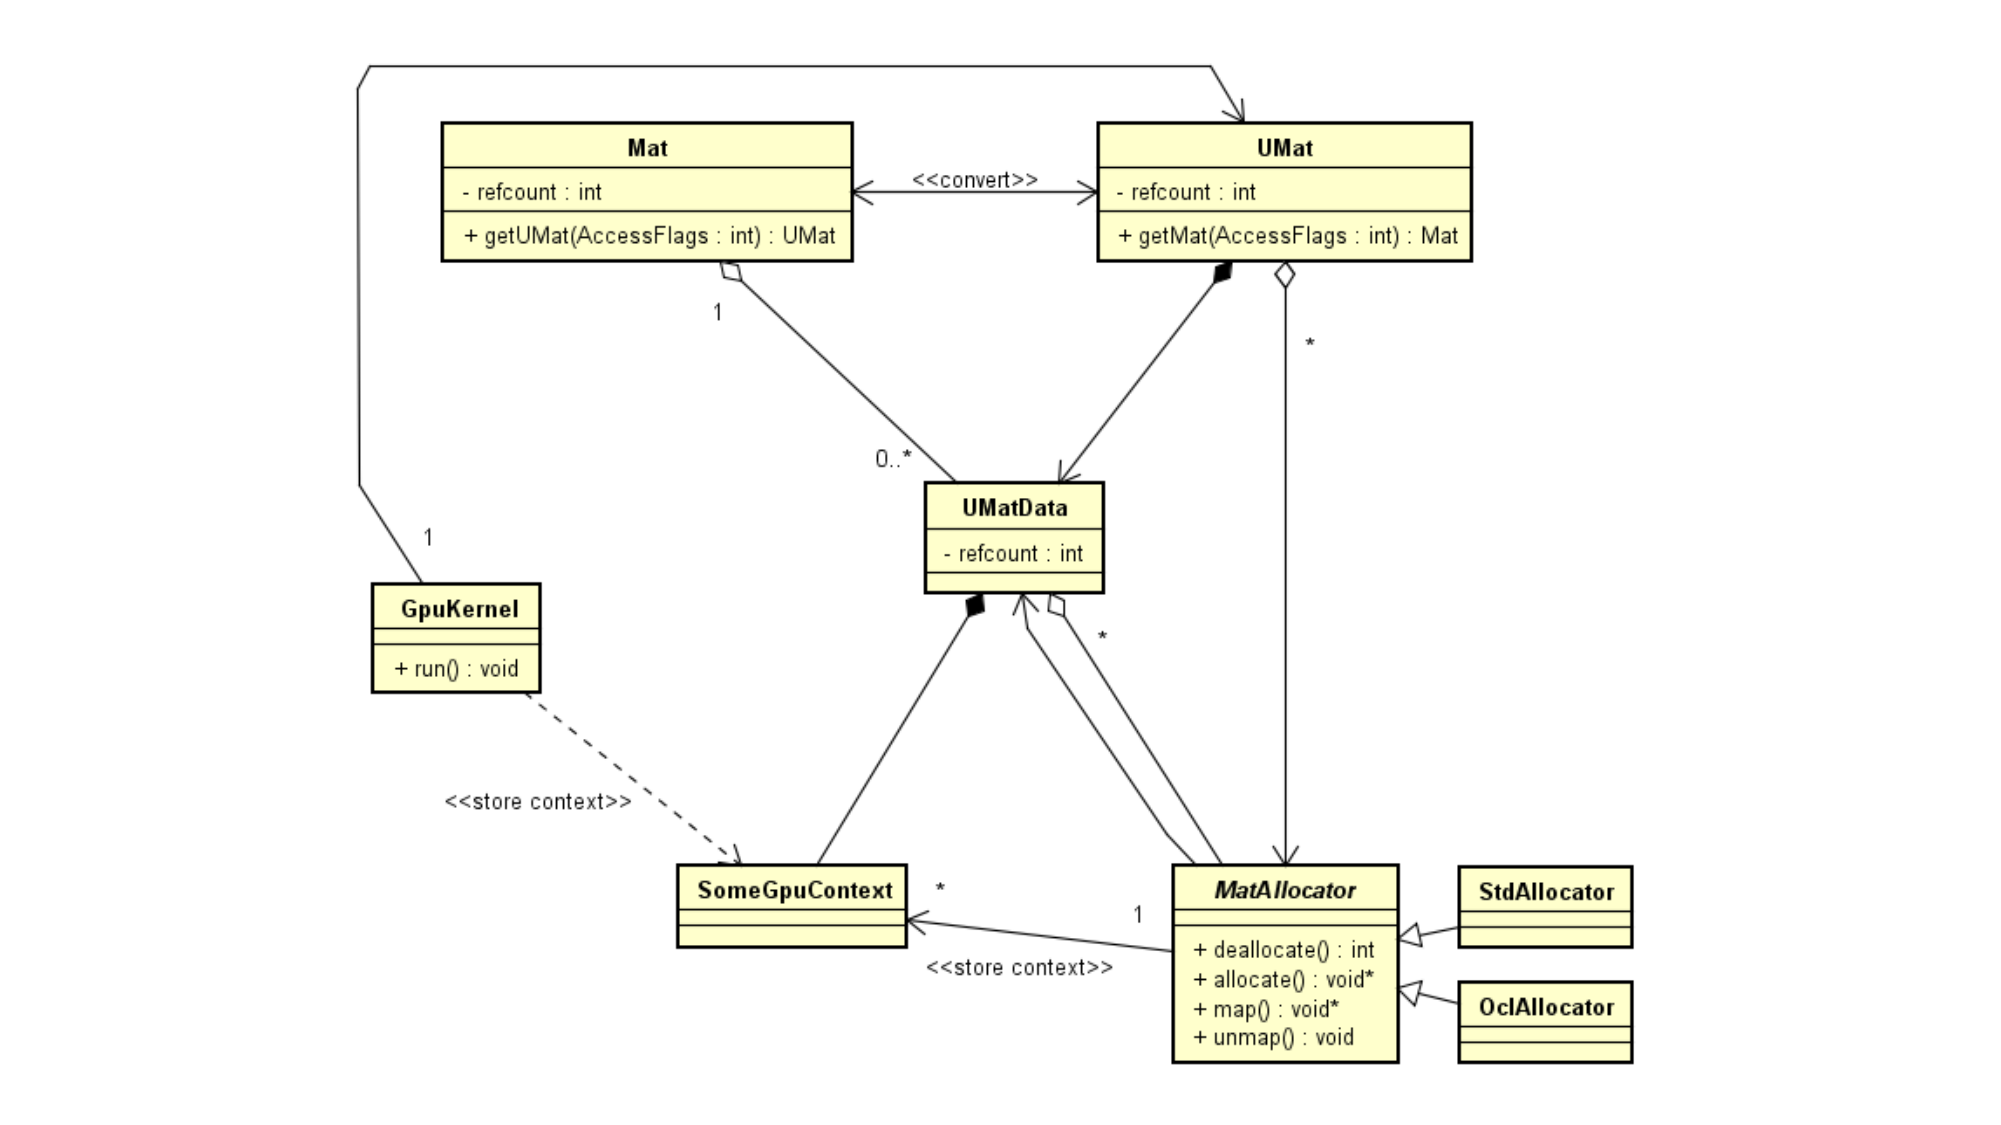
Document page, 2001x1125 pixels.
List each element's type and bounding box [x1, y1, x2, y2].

picture [352, 57, 1648, 1068]
